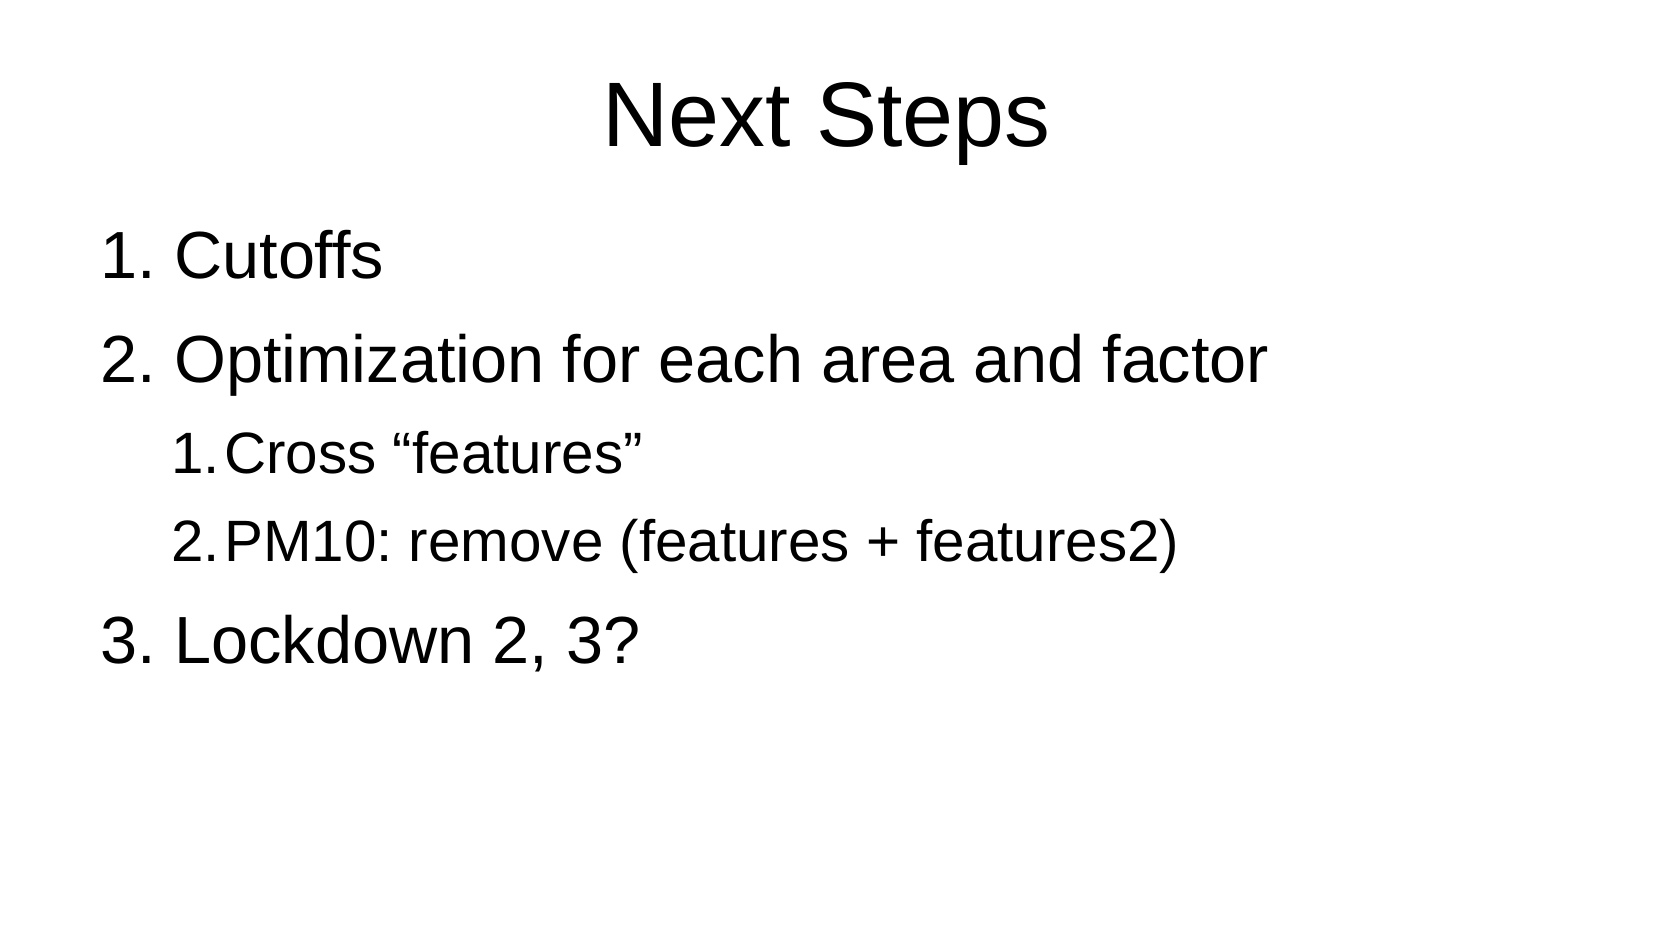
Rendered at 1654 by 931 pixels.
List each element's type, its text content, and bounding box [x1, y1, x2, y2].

title Next Steps [82, 37, 1571, 193]
list Cutoffs Optimization for each area and factor Cross “features” PM10: remove (features + features2) Lockdown 2, 3? [82, 217, 1571, 758]
